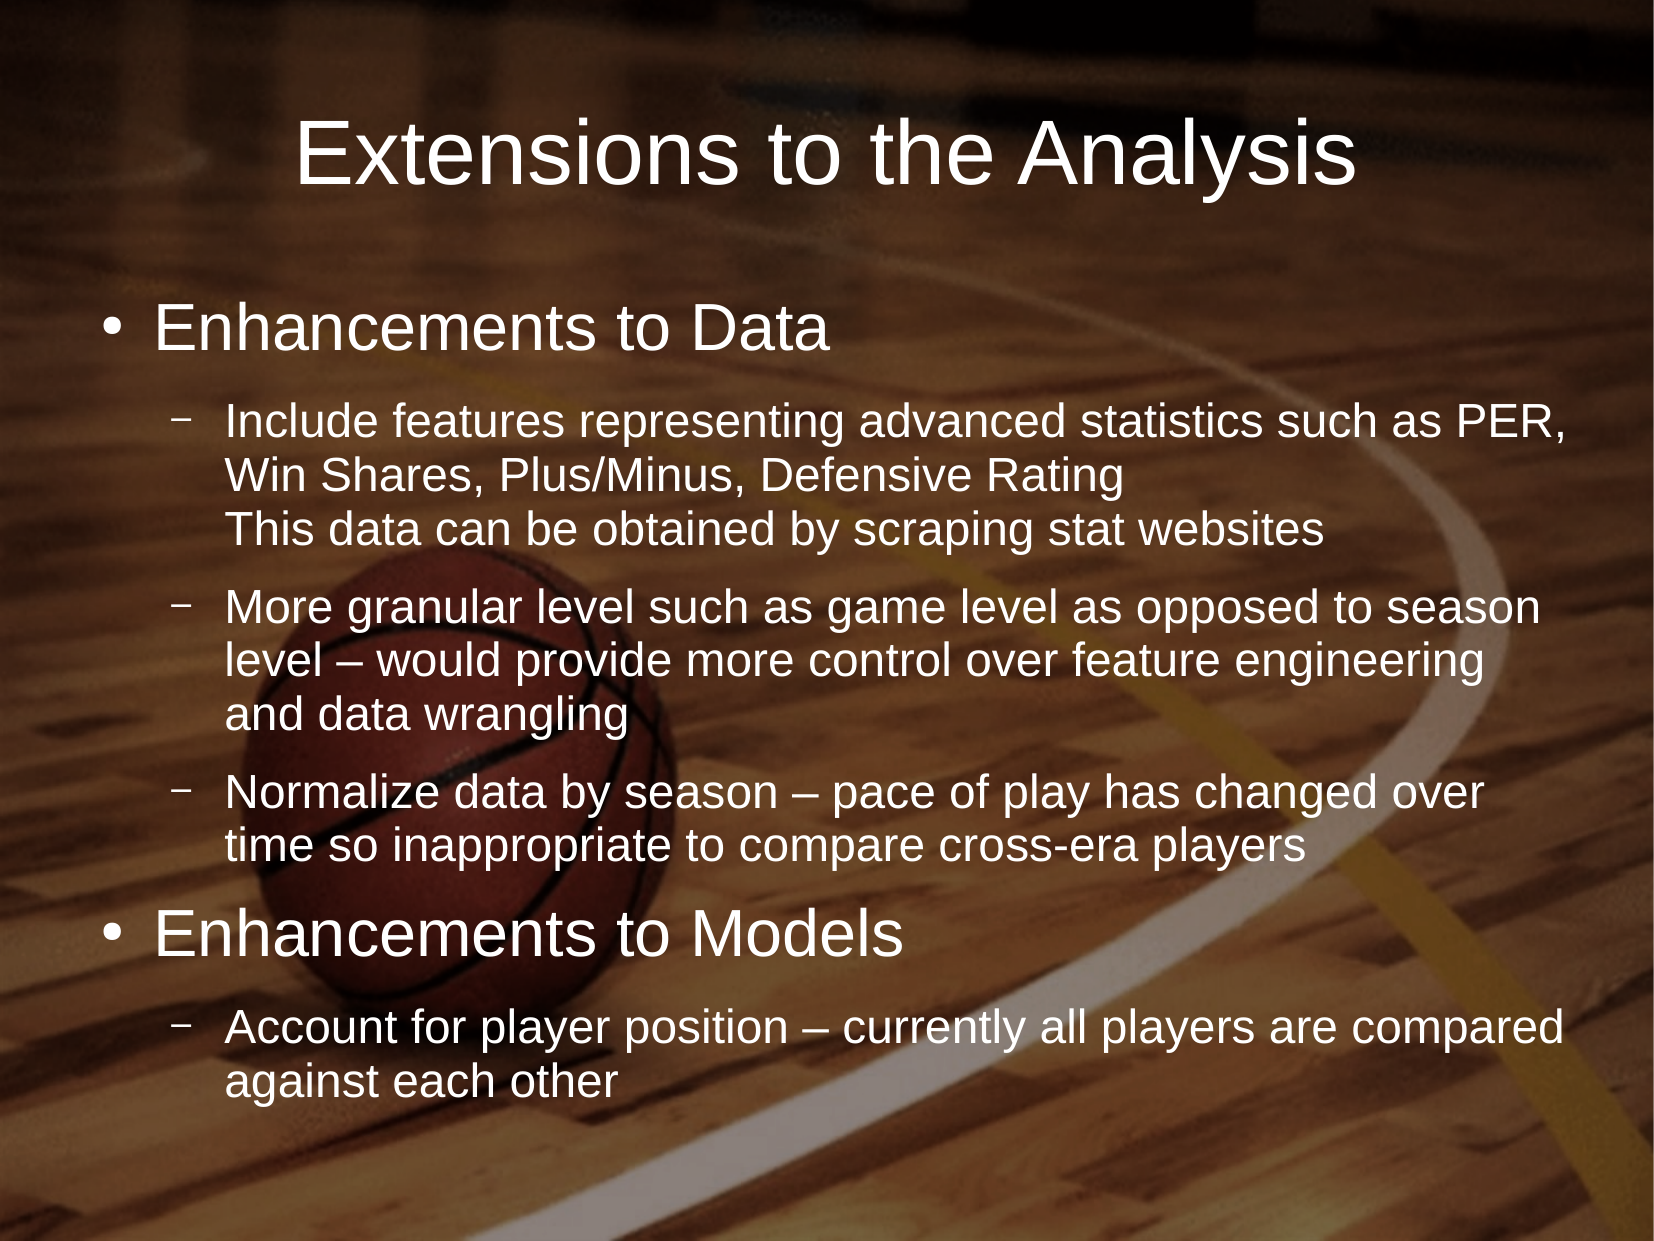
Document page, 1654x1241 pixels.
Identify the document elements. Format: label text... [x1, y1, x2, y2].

title Extensions to the Analysis [82, 49, 1571, 257]
list Enhancements to Data Include features representing advanced statistics such as PER, Win Shares, Plus/Minus, Defensive Rating This data can be obtained by scraping stat websites More granular level such as game level as opposed to season level – would provide more control over feature engineering and data wrangling Normalize data by season – pace of play has changed over time so inappropriate to compare cross-era players Enhancements to Models Account for player position – currently all players are compared against each other [82, 290, 1571, 1171]
